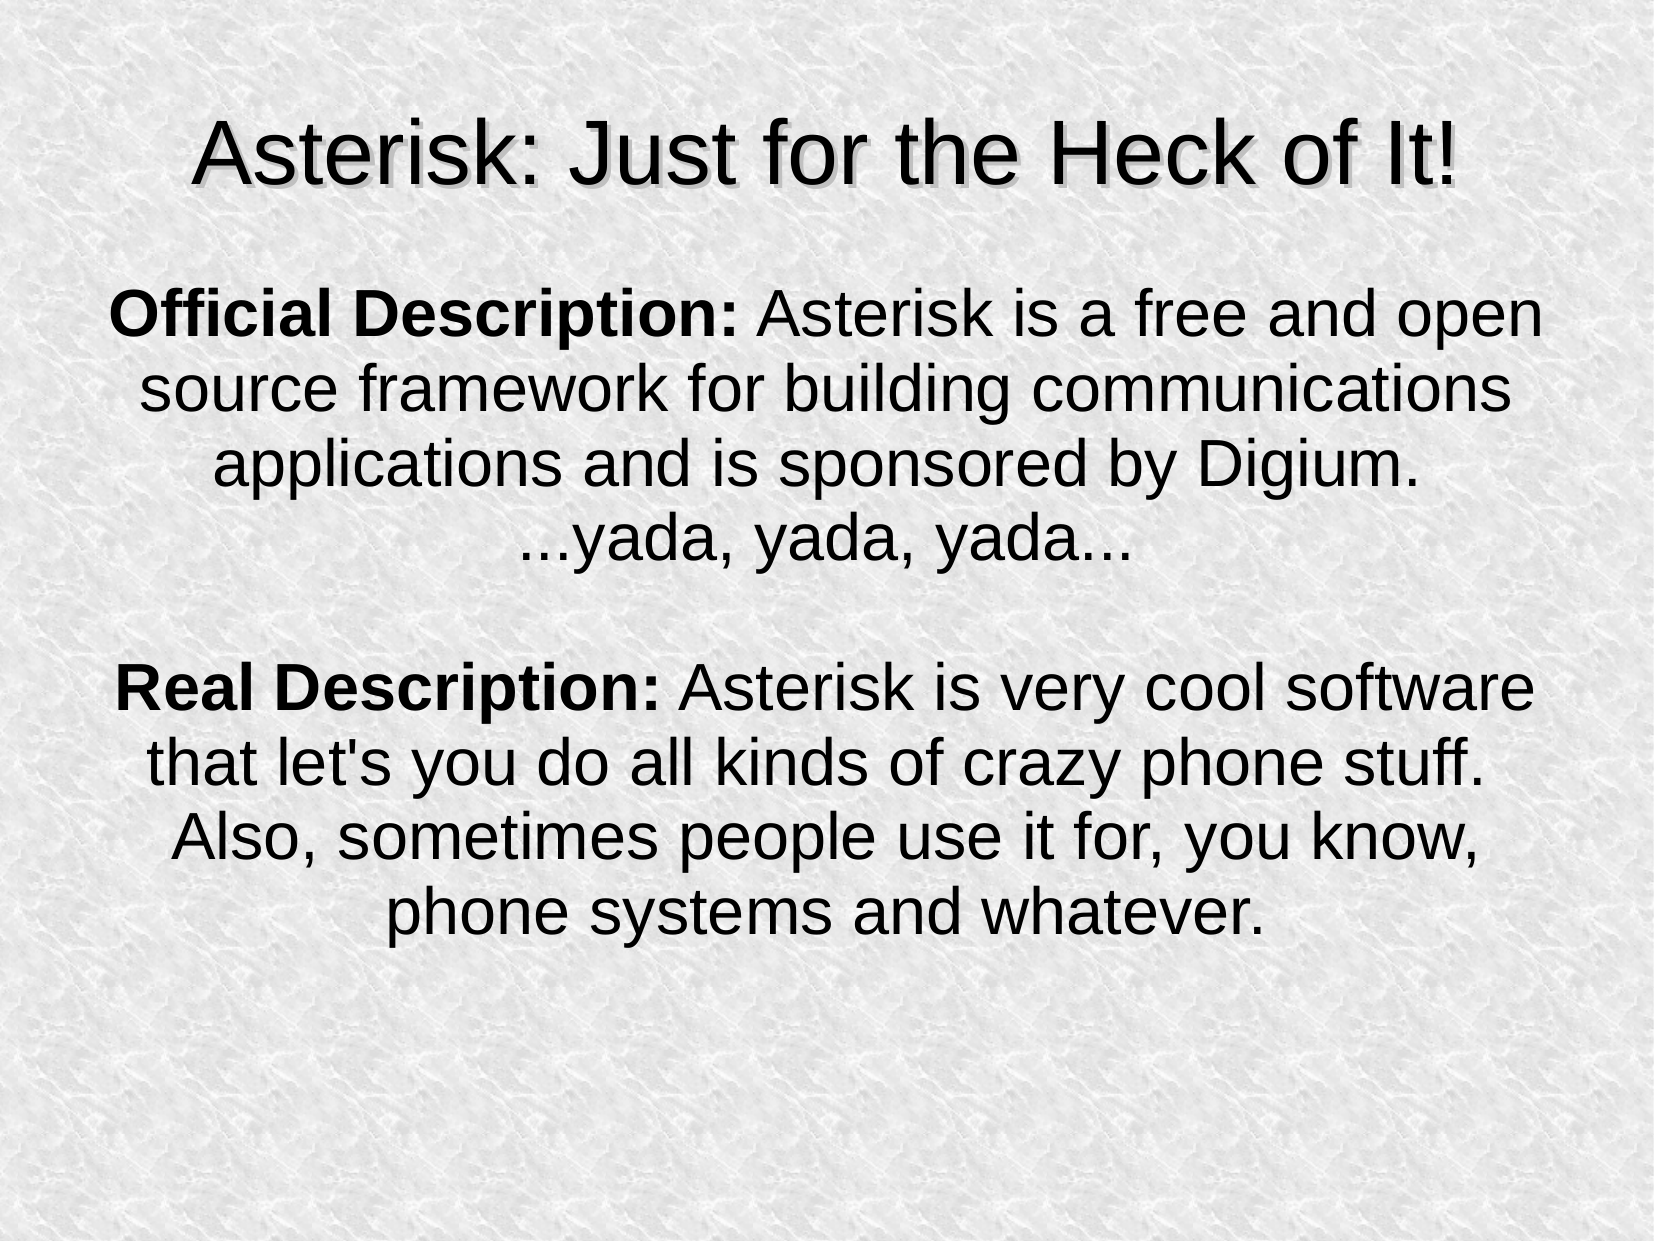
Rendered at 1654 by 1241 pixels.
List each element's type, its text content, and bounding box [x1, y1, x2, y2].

subtitle Official Description: Asterisk is a free and open source framework for building communications applications and is sponsored by Digium. ...yada, yada, yada... Real Description: Asterisk is very cool software that let's you do all kinds of crazy phone stuff. Also, sometimes people use it for, you know, phone systems and whatever. [82, 201, 1571, 1099]
picture [0, 0, 1654, 1241]
title Asterisk: Just for the Heck of It! [82, 49, 1571, 201]
